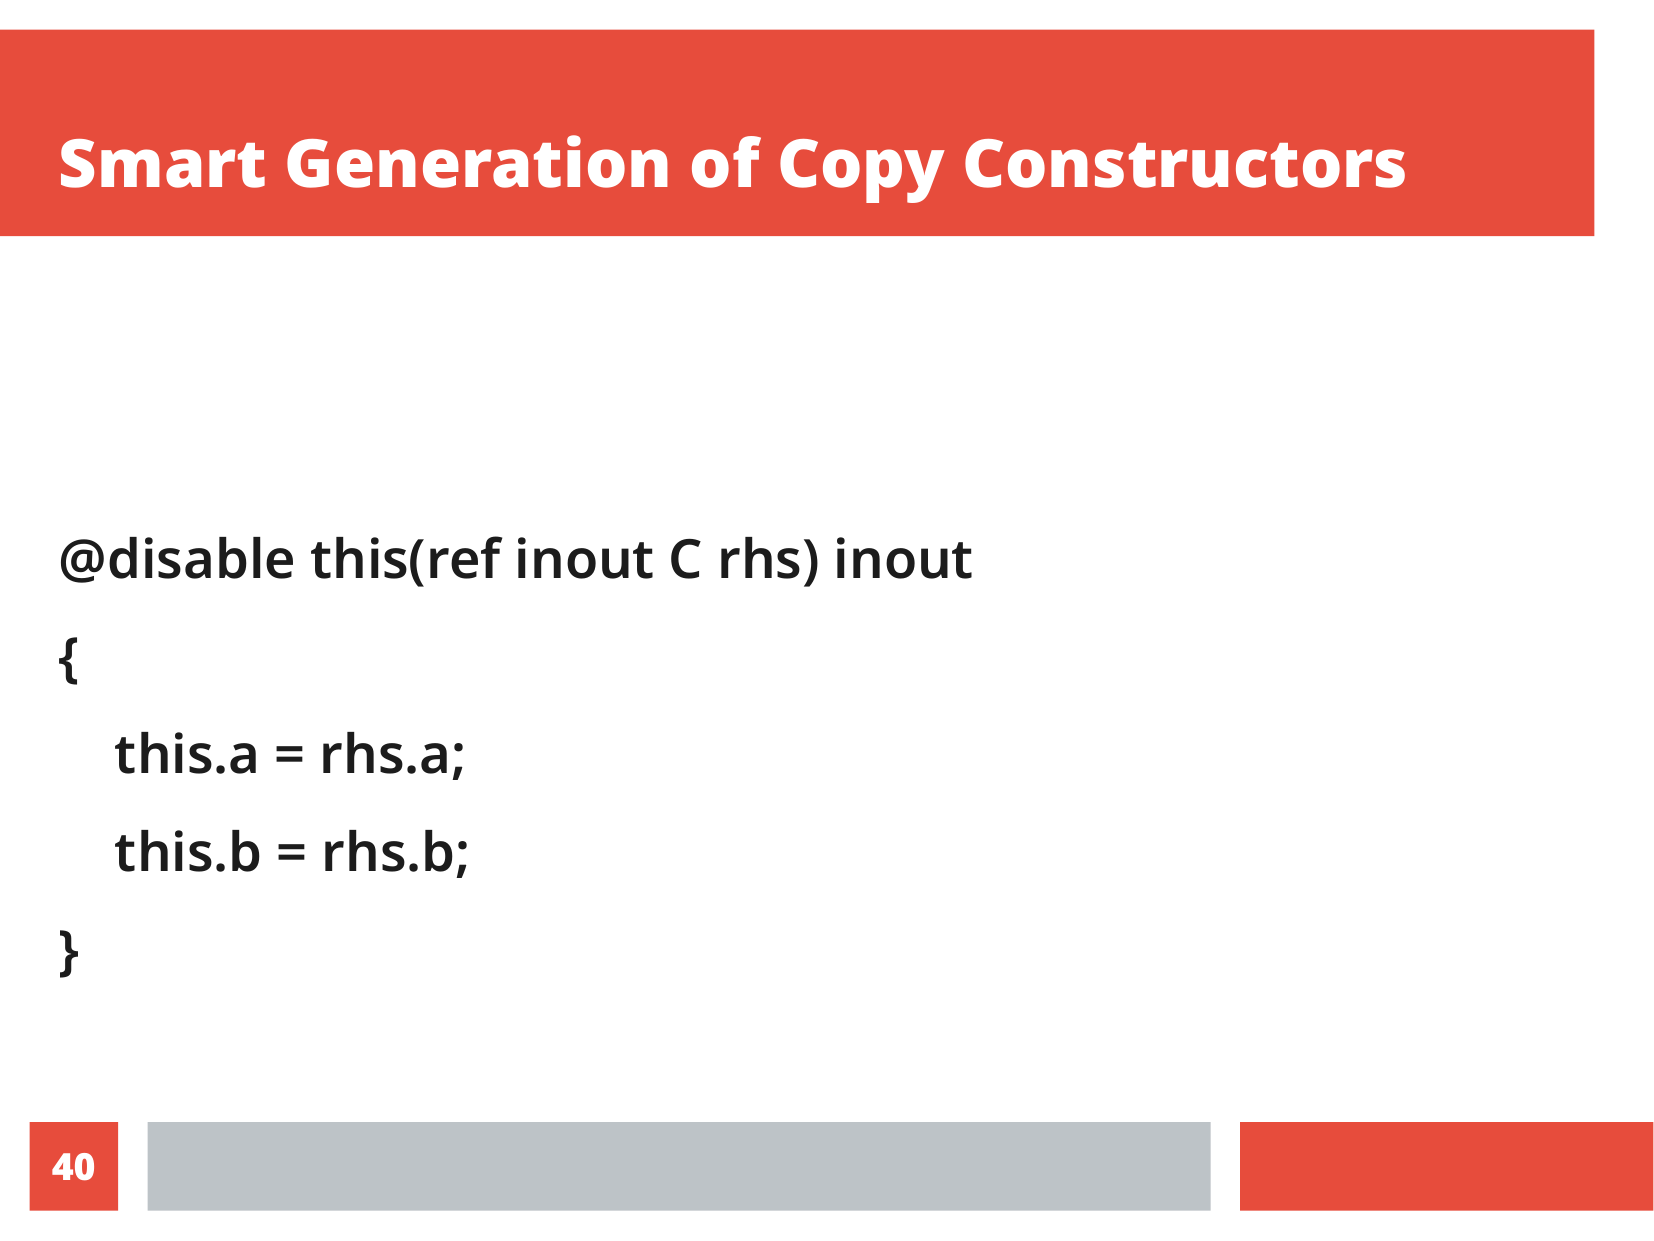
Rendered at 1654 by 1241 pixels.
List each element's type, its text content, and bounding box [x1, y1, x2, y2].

list @disable this(ref inout C rhs) inout { this.a = rhs.a; this.b = rhs.b; } [59, 324, 1565, 1093]
title Smart Generation of Copy Constructors [59, 59, 1595, 207]
